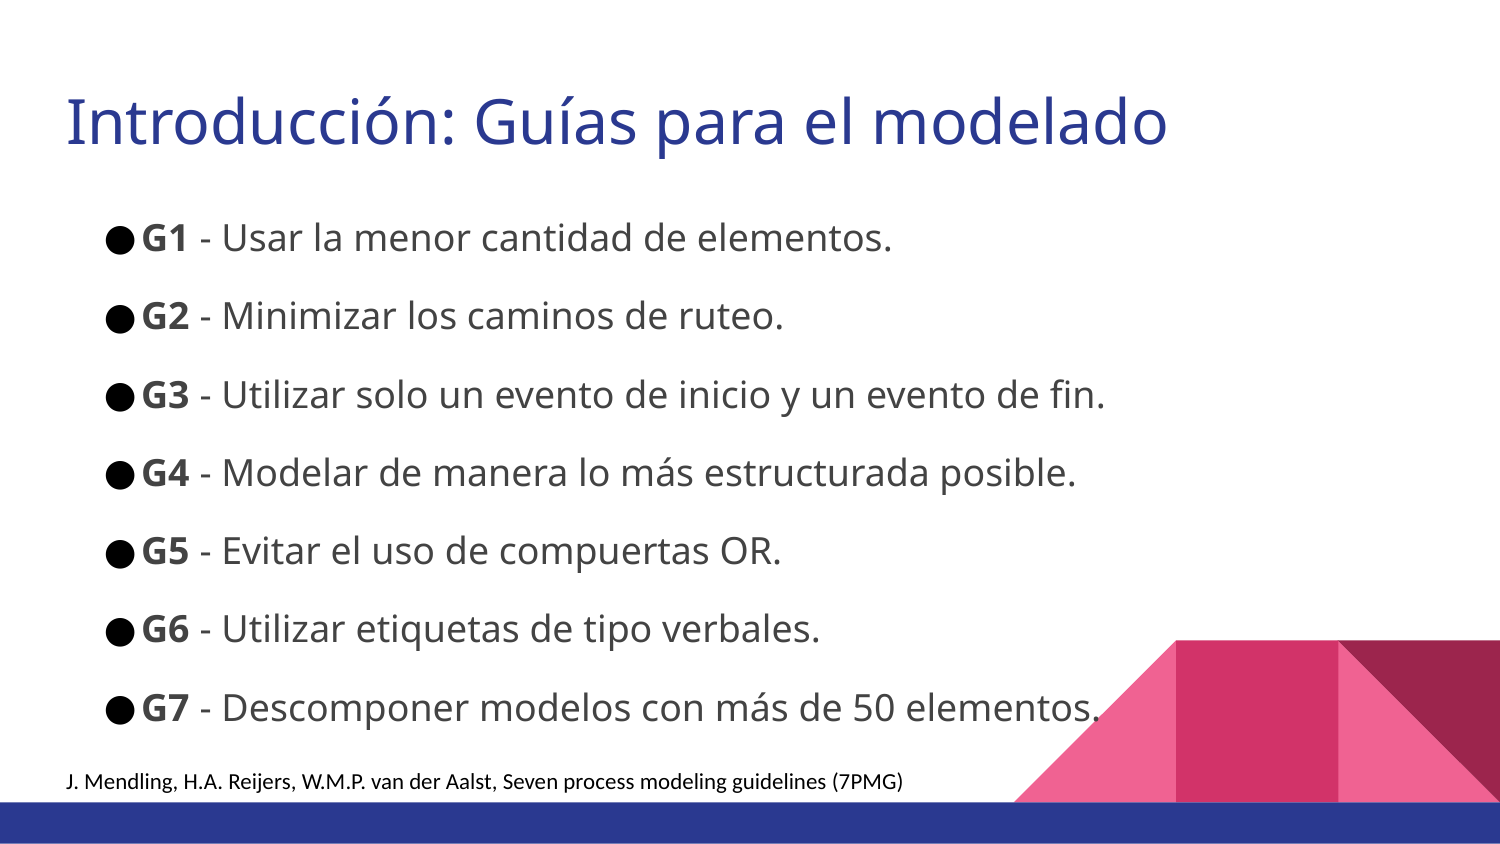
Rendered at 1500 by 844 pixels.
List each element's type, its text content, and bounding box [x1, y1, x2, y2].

title Introducción: Guías para el modelado [51, 67, 1449, 167]
list G1 - Usar la menor cantidad de elementos. G2 - Minimizar los caminos de ruteo. G3 - Utilizar solo un evento de inicio y un evento de fin. G4 - Modelar de manera lo más estructurada posible. G5 - Evitar el uso de compuertas OR. G6 - Utilizar etiquetas de tipo verbales. G7 - Descomponer modelos con más de 50 elementos. J. Mendling, H.A. Reijers, W.M.P. van der Aalst, Seven process modeling guidelines (7PMG) [51, 198, 1449, 750]
